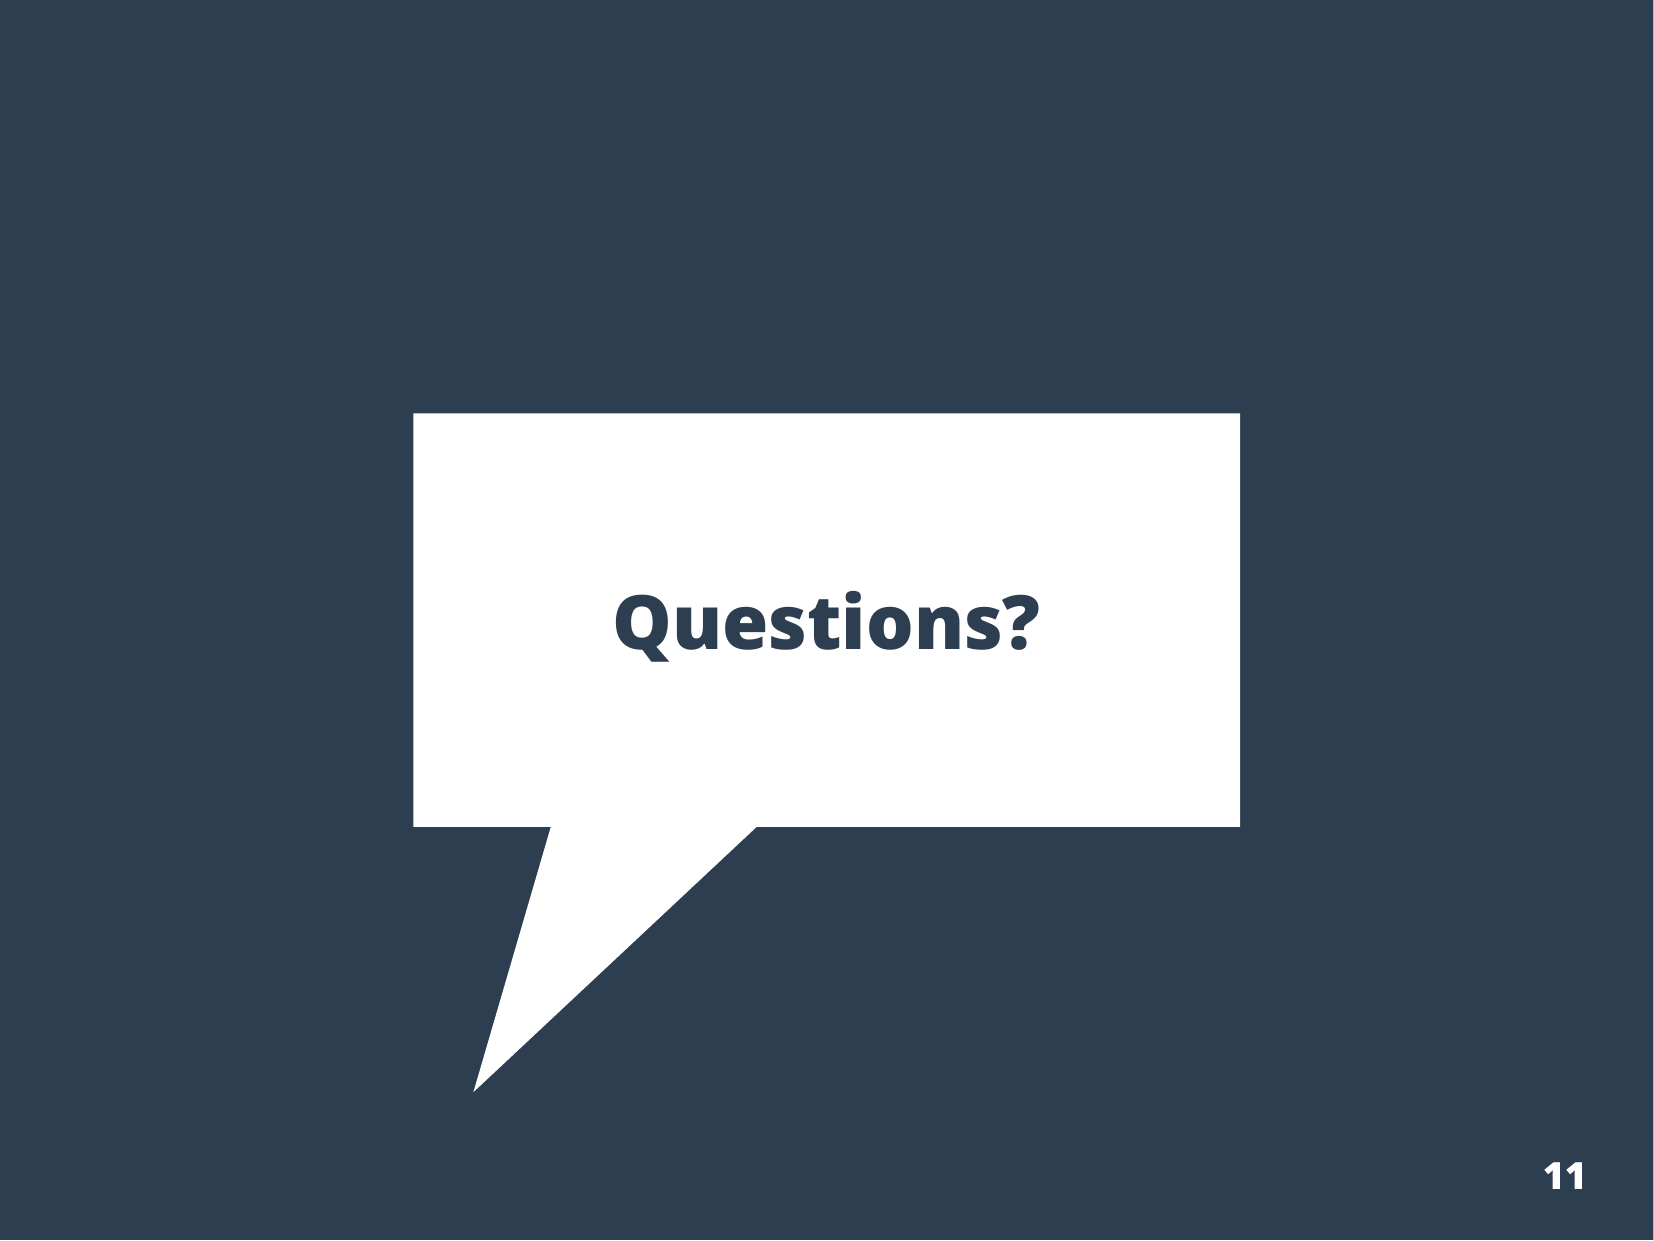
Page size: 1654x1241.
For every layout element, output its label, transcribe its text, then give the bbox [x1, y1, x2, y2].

title Questions? [442, 442, 1211, 798]
